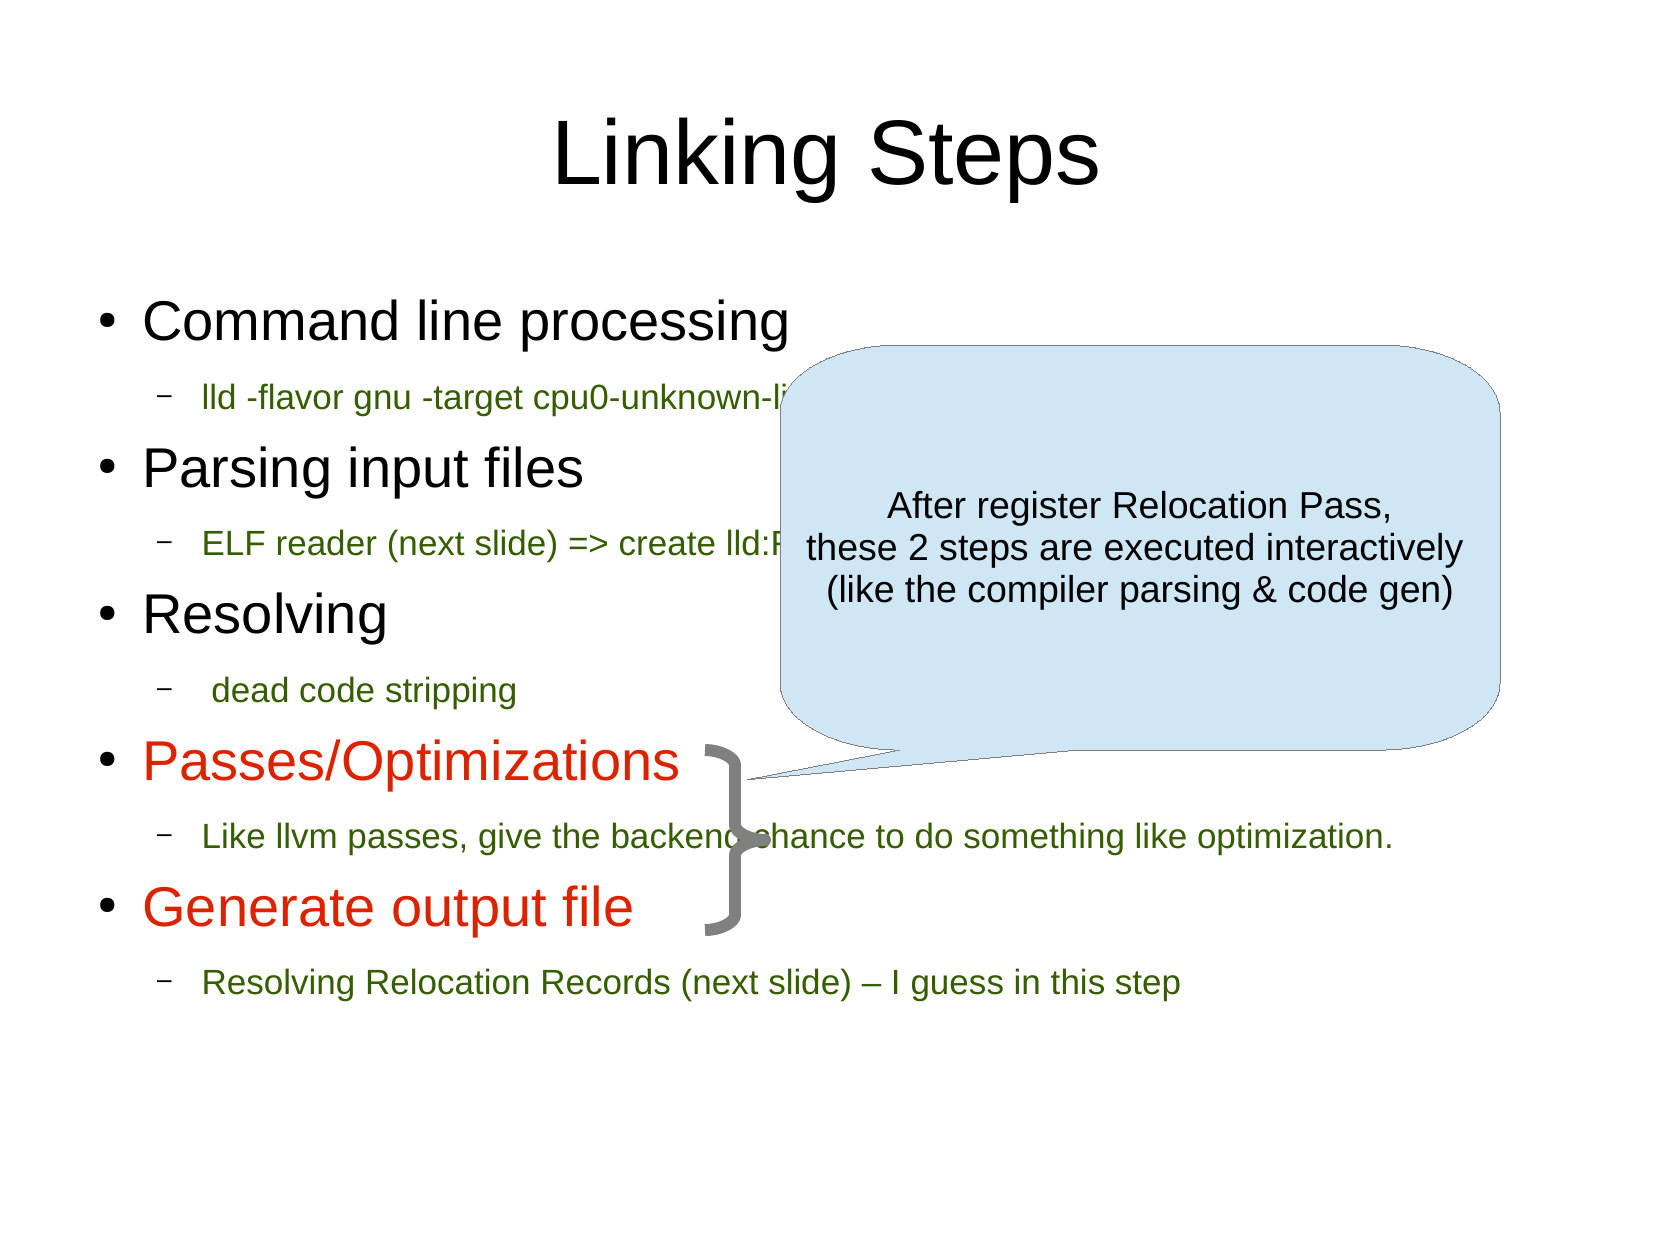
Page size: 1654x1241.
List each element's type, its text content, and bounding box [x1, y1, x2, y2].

title Linking Steps [82, 49, 1571, 257]
text_box After register Relocation Pass, these 2 steps are executed interactively (like the compiler parsing & code gen) [747, 345, 1501, 780]
list Command line processing lld -flavor gnu -target cpu0-unknown-linux-gnu hello.o printf-stdarg.o -o a.out Parsing input files ELF reader (next slide) => create lld:File Resolving dead code stripping Passes/Optimizations Like llvm passes, give the backend chance to do something like optimization. Generate output file Resolving Relocation Records (next slide) – I guess in this step [82, 290, 1538, 1010]
